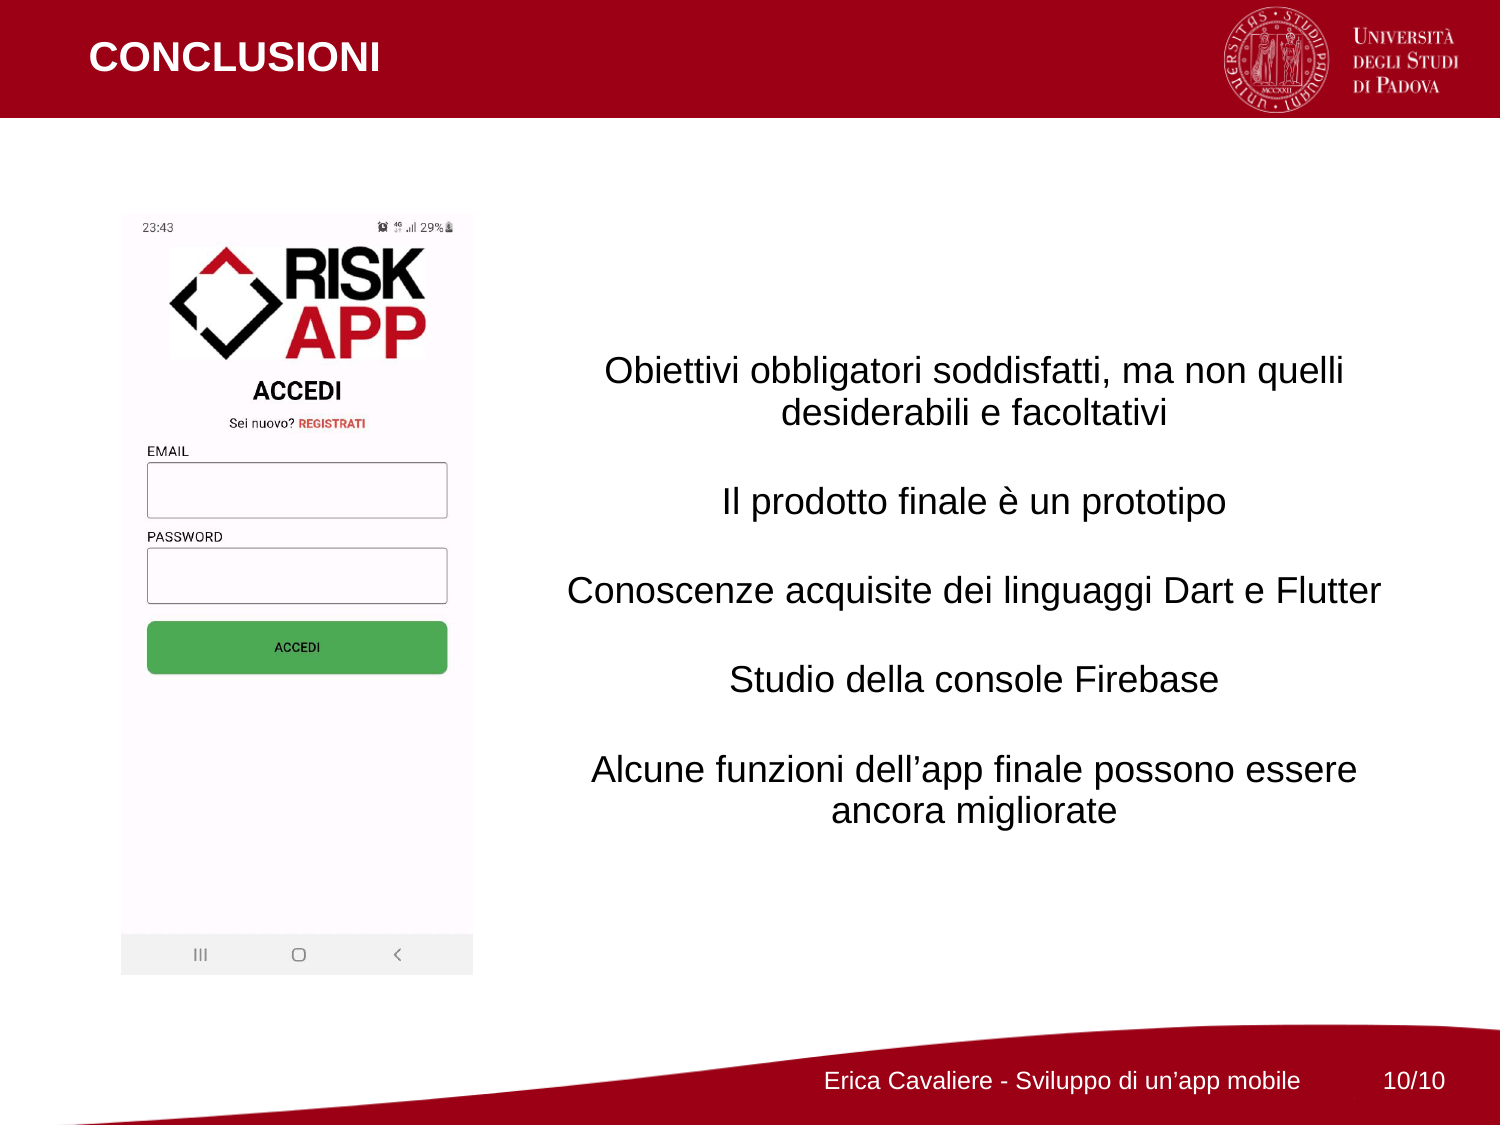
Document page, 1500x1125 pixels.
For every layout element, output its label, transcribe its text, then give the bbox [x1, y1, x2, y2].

picture [0, 0, 1500, 118]
text_box Erica Cavaliere - Sviluppo di un’app mobile [797, 1033, 1328, 1125]
picture [121, 213, 473, 975]
title CONCLUSIONI [75, 0, 931, 117]
text_box Obiettivi obbligatori soddisfatti, ma non quelli desiderabili e facoltativi Il prodotto finale è un prototipo Conoscenze acquisite dei linguaggi Dart e Flutter Studio della console Firebase Alcune funzioni dell’app finale possono essere ancora migliorate [531, 236, 1418, 945]
picture [1, 1019, 1500, 1125]
text_box 10/10 [1328, 1033, 1500, 1125]
